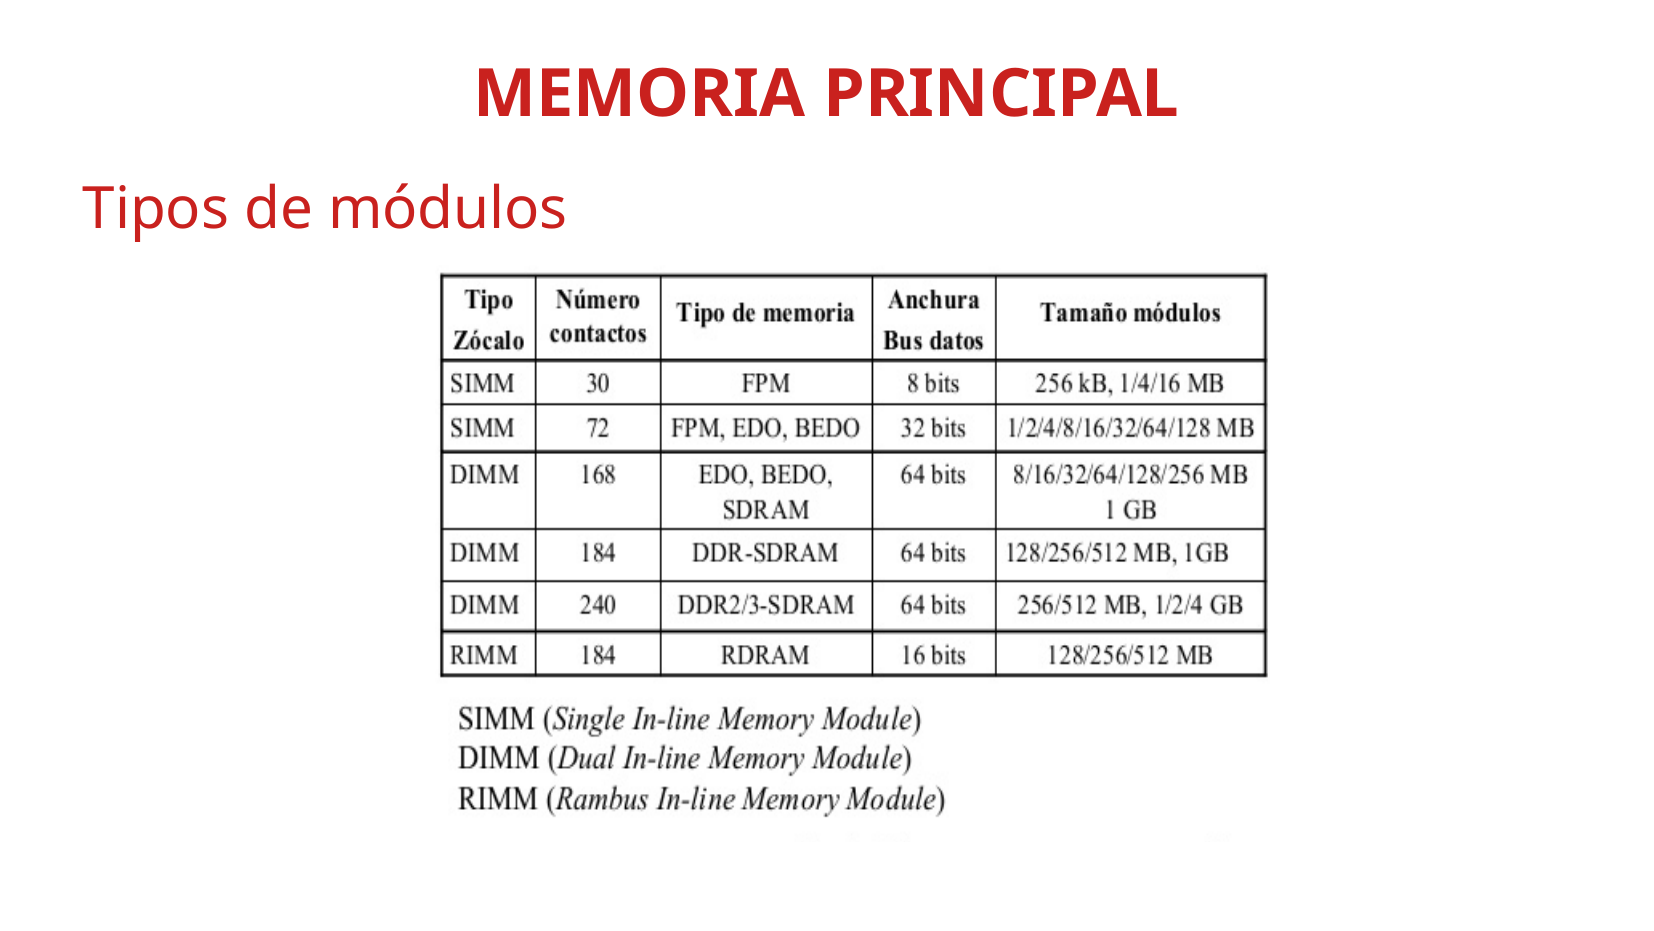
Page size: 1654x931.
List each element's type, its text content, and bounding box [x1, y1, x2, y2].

picture [413, 242, 1300, 842]
subtitle Tipos de módulos [82, 171, 1571, 851]
title MEMORIA PRINCIPAL [82, 37, 1571, 148]
